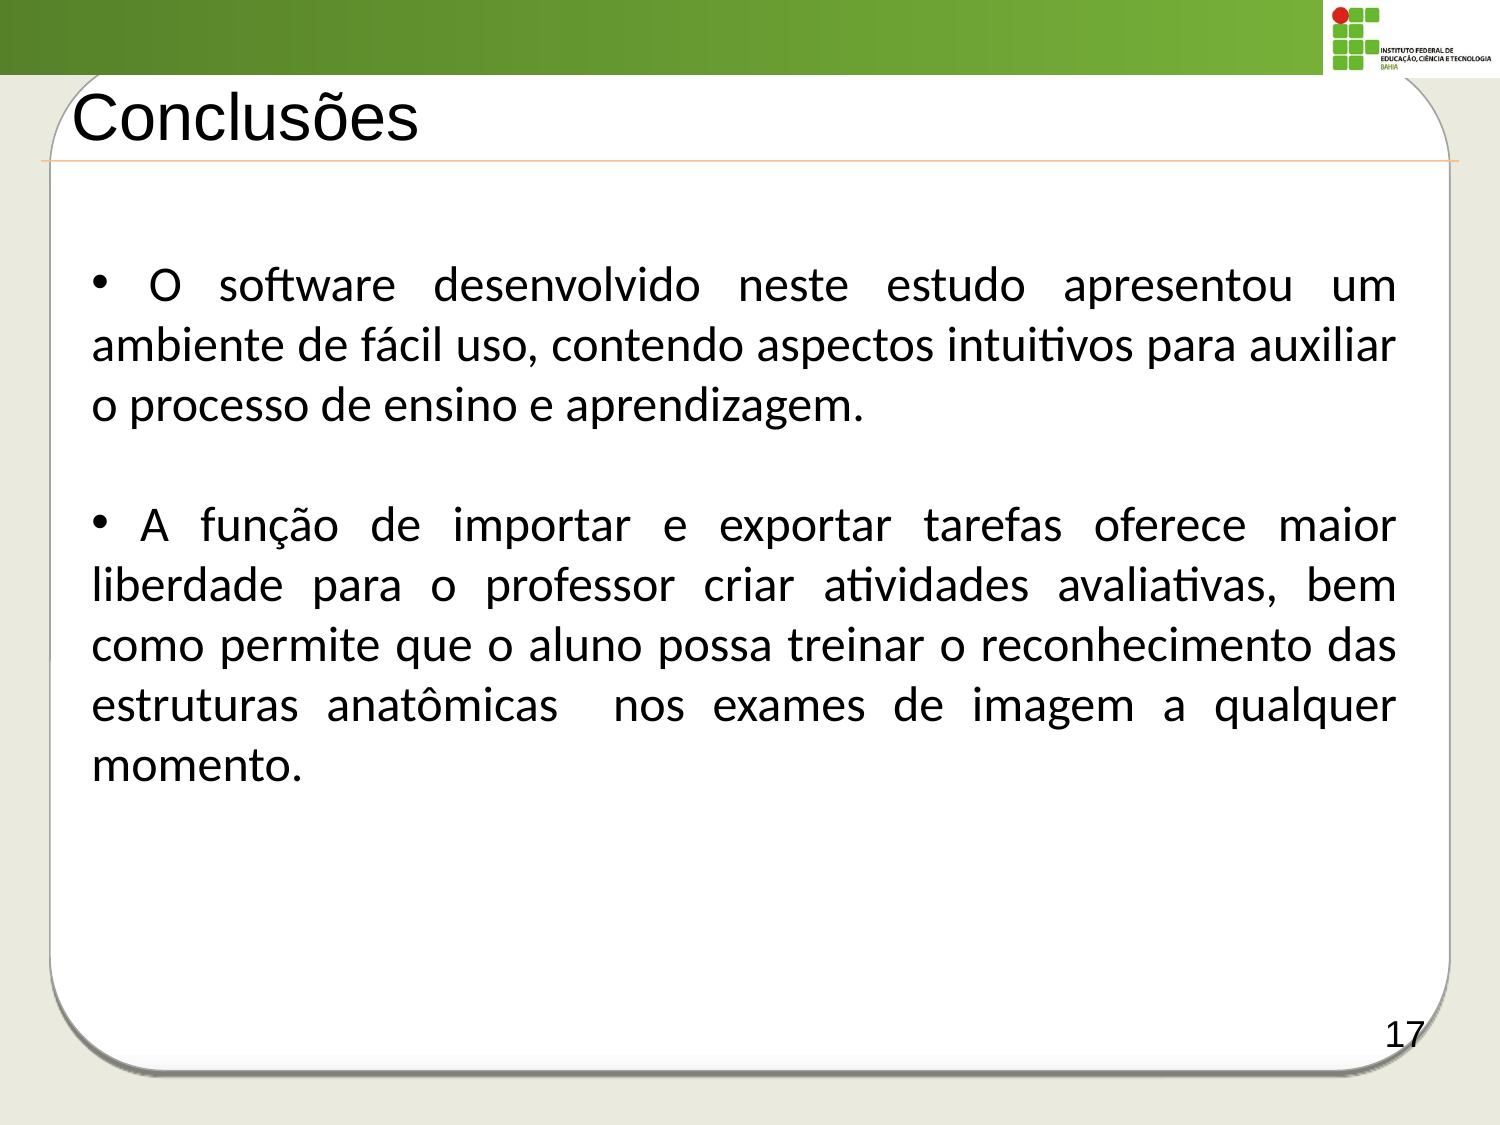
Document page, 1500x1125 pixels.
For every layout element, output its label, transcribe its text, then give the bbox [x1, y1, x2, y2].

text_box O software desenvolvido neste estudo apresentou um ambiente de fácil uso, contendo aspectos intuitivos para auxiliar o processo de ensino e aprendizagem. A função de importar e exportar tarefas oferece maior liberdade para o professor criar atividades avaliativas, bem como permite que o aluno possa treinar o reconhecimento das estruturas anatômicas nos exames de imagem a qualquer momento. [76, 243, 1413, 499]
text_box [0, 0, 1323, 75]
text_box Conclusões [56, 75, 1500, 162]
picture [1323, 0, 1500, 79]
text_box <number> [1369, 1002, 1445, 1063]
